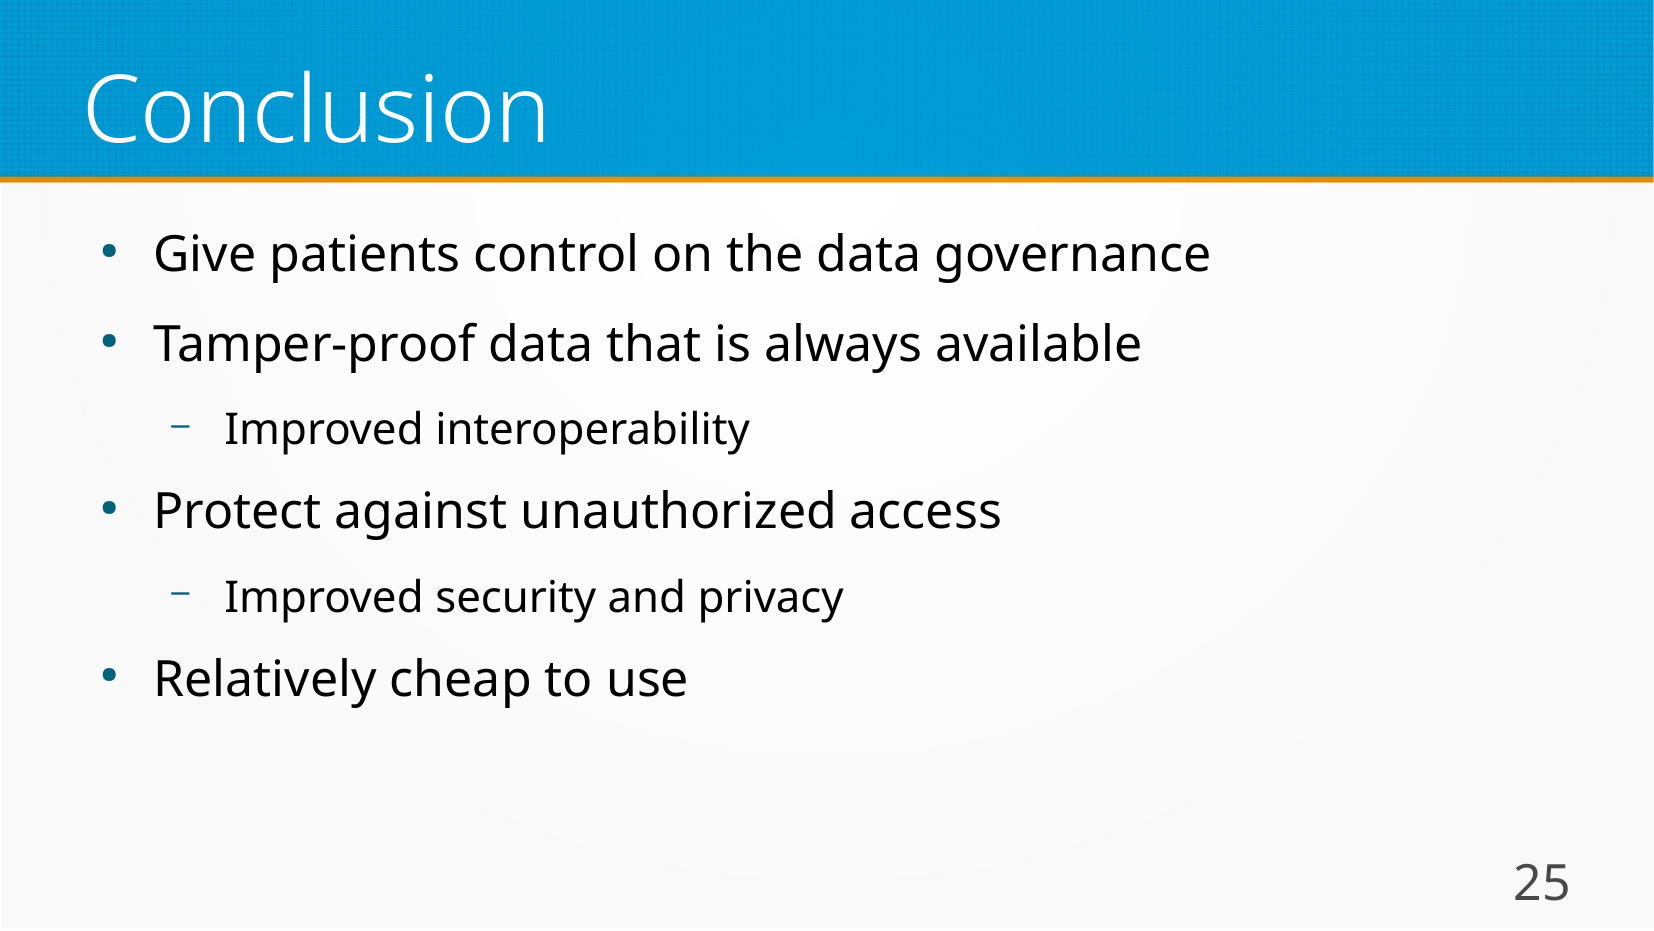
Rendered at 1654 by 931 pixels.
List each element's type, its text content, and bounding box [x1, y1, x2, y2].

list Give patients control on the data governance Tamper-proof data that is always available Improved interoperability Protect against unauthorized access Improved security and privacy Relatively cheap to use [82, 217, 1571, 758]
picture [0, 175, 1654, 931]
title Conclusion [82, 14, 1571, 171]
